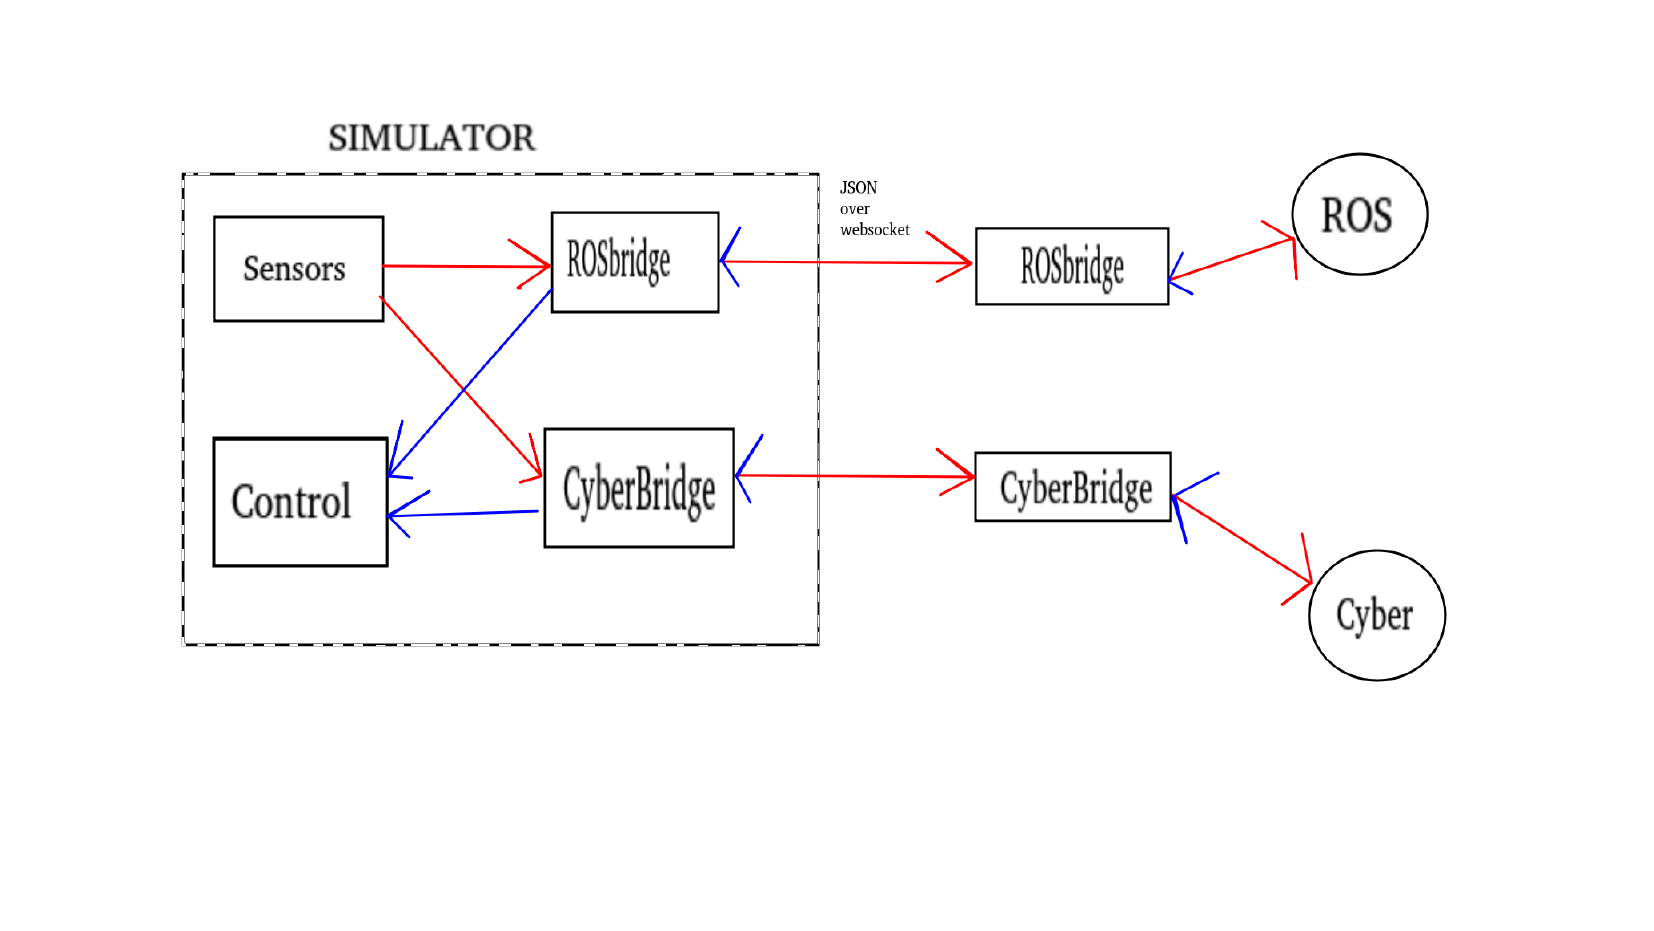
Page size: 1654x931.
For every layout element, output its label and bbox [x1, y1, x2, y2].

picture [137, 97, 1561, 826]
